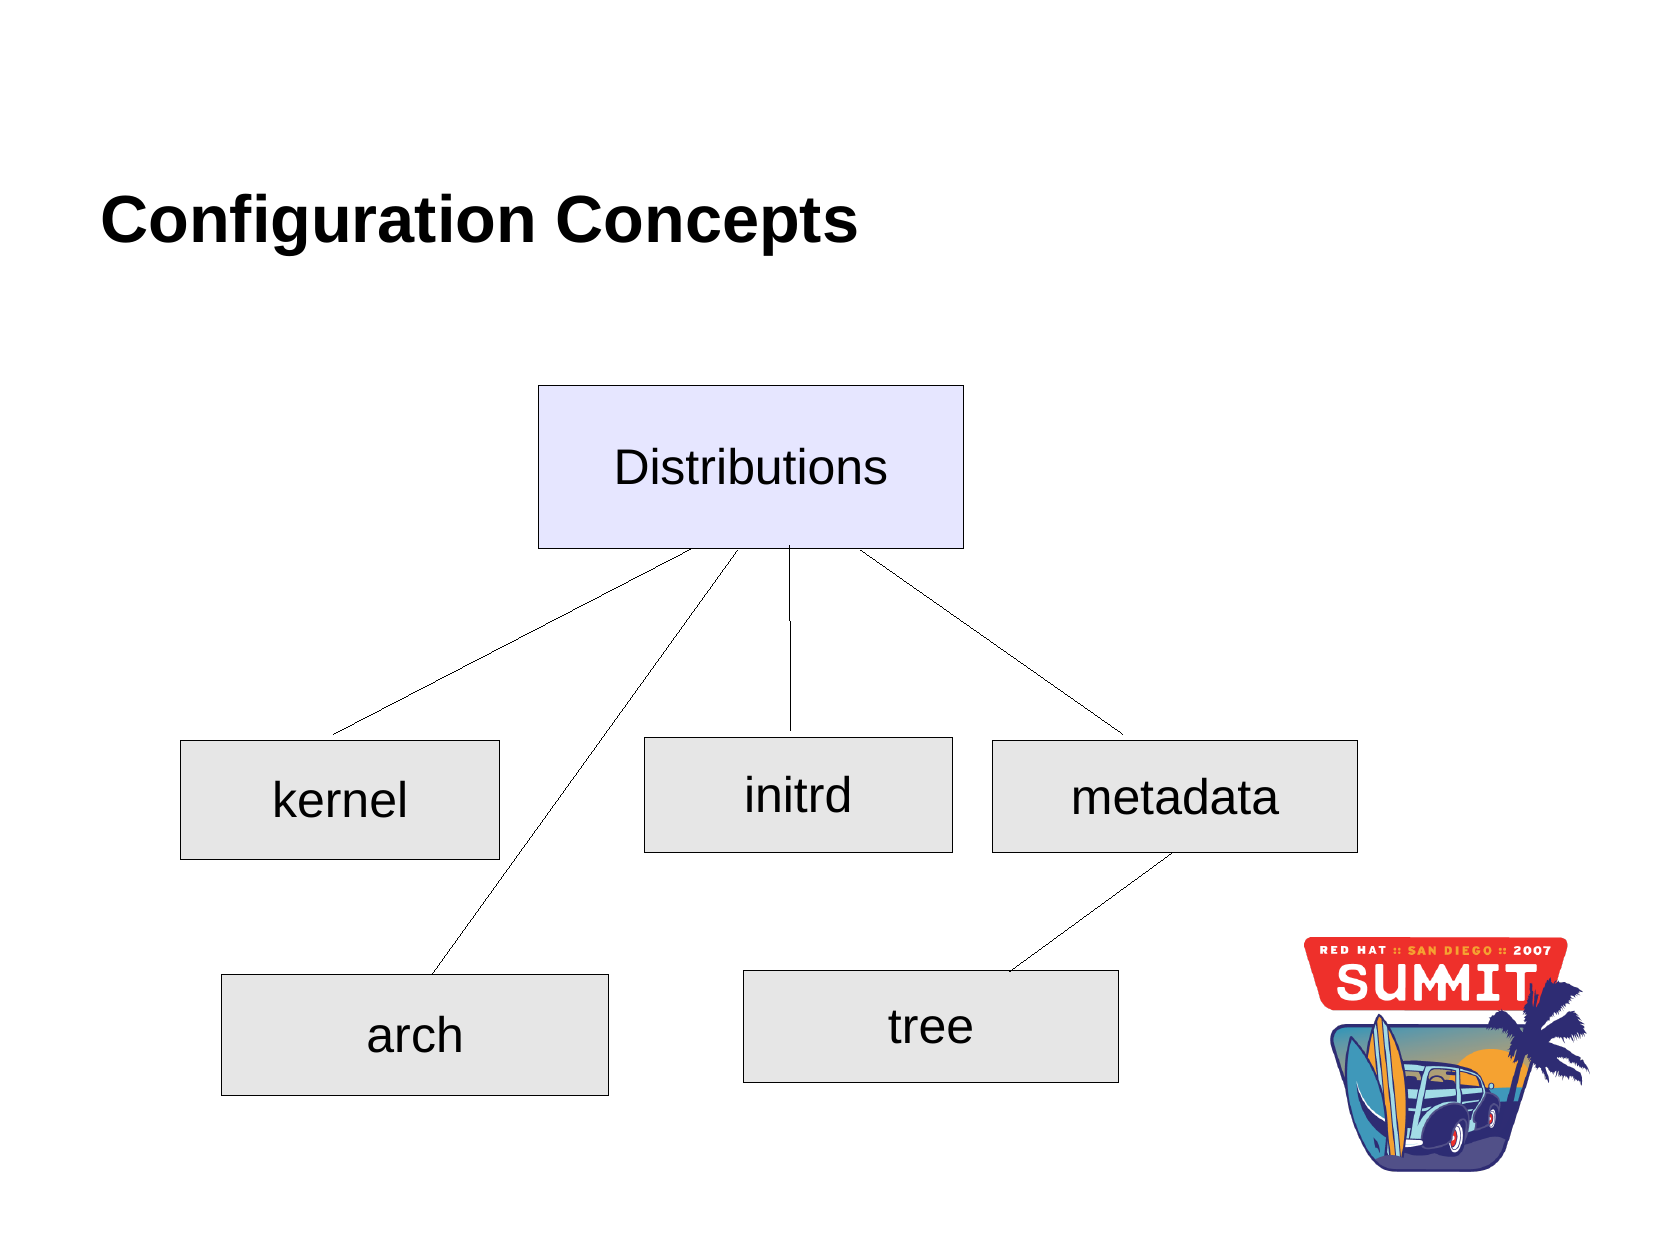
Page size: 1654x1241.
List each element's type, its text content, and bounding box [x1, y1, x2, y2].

text_box arch [221, 974, 609, 1096]
text_box kernel [180, 740, 500, 860]
text_box tree [743, 970, 1119, 1083]
text_box Distributions [538, 385, 964, 549]
picture [1304, 937, 1590, 1172]
title Configuration Concepts [100, 164, 1506, 275]
text_box initrd [644, 737, 953, 853]
text_box metadata [992, 740, 1358, 853]
